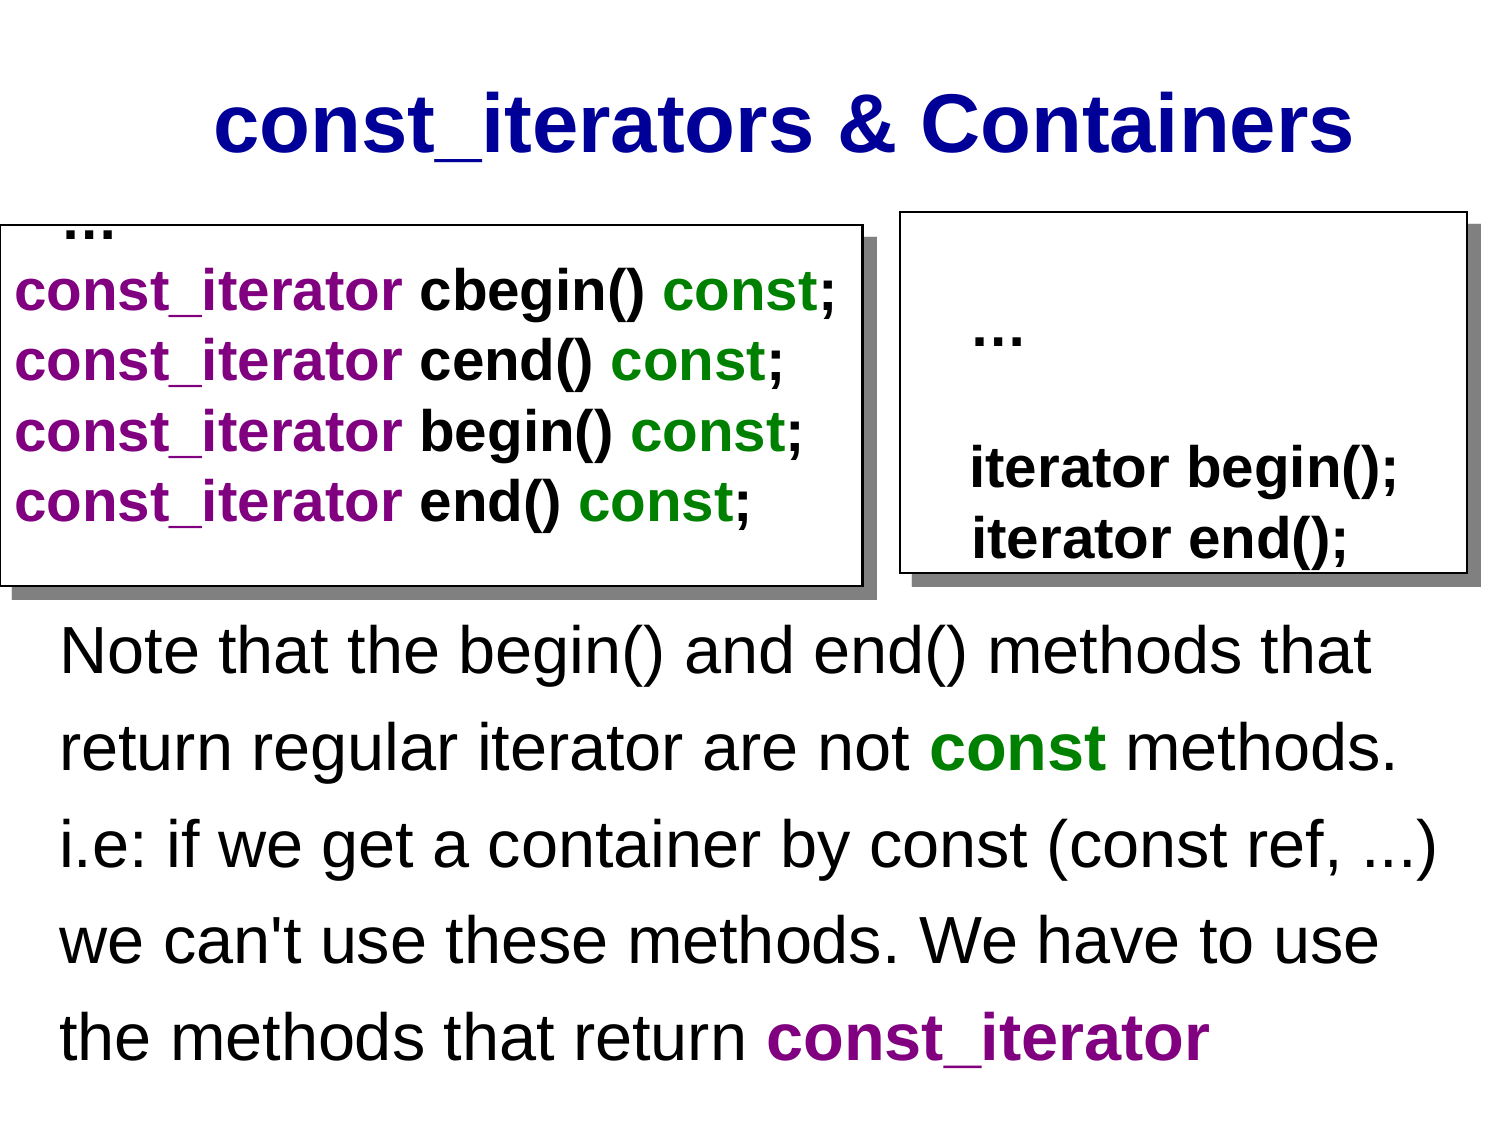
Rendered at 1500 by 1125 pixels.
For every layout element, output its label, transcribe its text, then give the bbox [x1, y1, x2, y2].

list … iterator begin(); iterator end(); [907, 210, 1500, 600]
title const_iterators & Containers [198, 17, 1468, 210]
text_box [899, 212, 907, 574]
list … const_iterator cbegin() const; const_iterator cend() const; const_iterator begin() const; const_iterator end() const; [0, 187, 961, 841]
list Note that the begin() and end() methods that return regular iterator are not const methods. i.e: if we get a container by const (const ref, ...) we can't use these methods. We have to use the methods that return const_iterator [44, 600, 1500, 1096]
